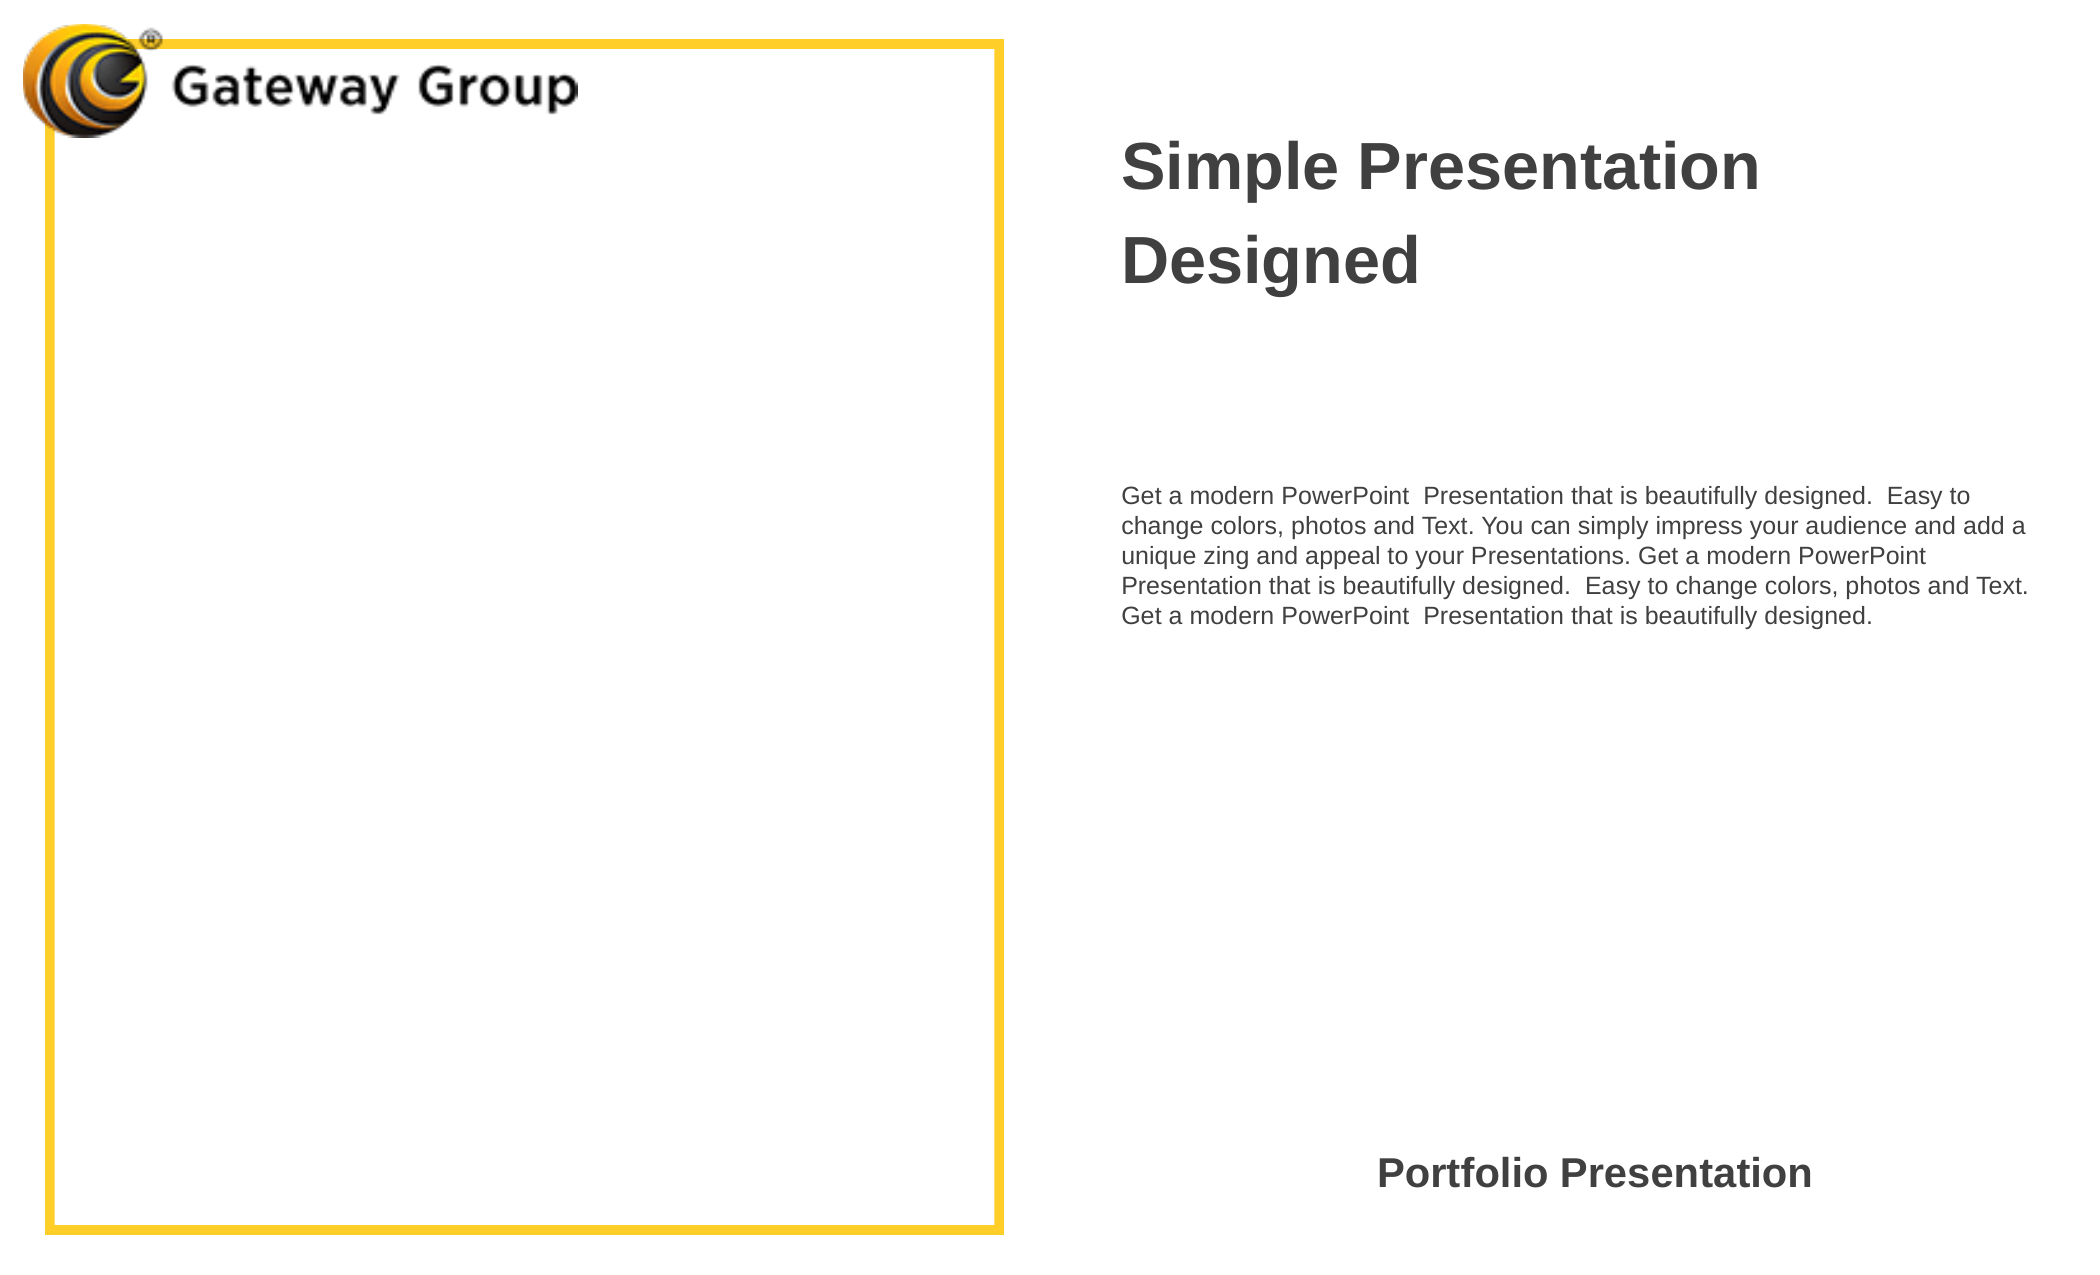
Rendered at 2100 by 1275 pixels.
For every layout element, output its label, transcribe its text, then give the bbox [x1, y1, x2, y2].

text_box Portfolio Presentation [1181, 1108, 2009, 1233]
text_box Get a modern PowerPoint Presentation that is beautifully designed. Easy to change colors, photos and Text. You can simply impress your audience and add a unique zing and appeal to your Presentations. Get a modern PowerPoint Presentation that is beautifully designed. Easy to change colors, photos and Text. Get a modern PowerPoint Presentation that is beautifully designed. [1106, 472, 2050, 637]
text_box Simple Presentation Designed [1106, 115, 2050, 423]
text_box [45, 39, 1004, 1235]
picture [23, 24, 578, 138]
